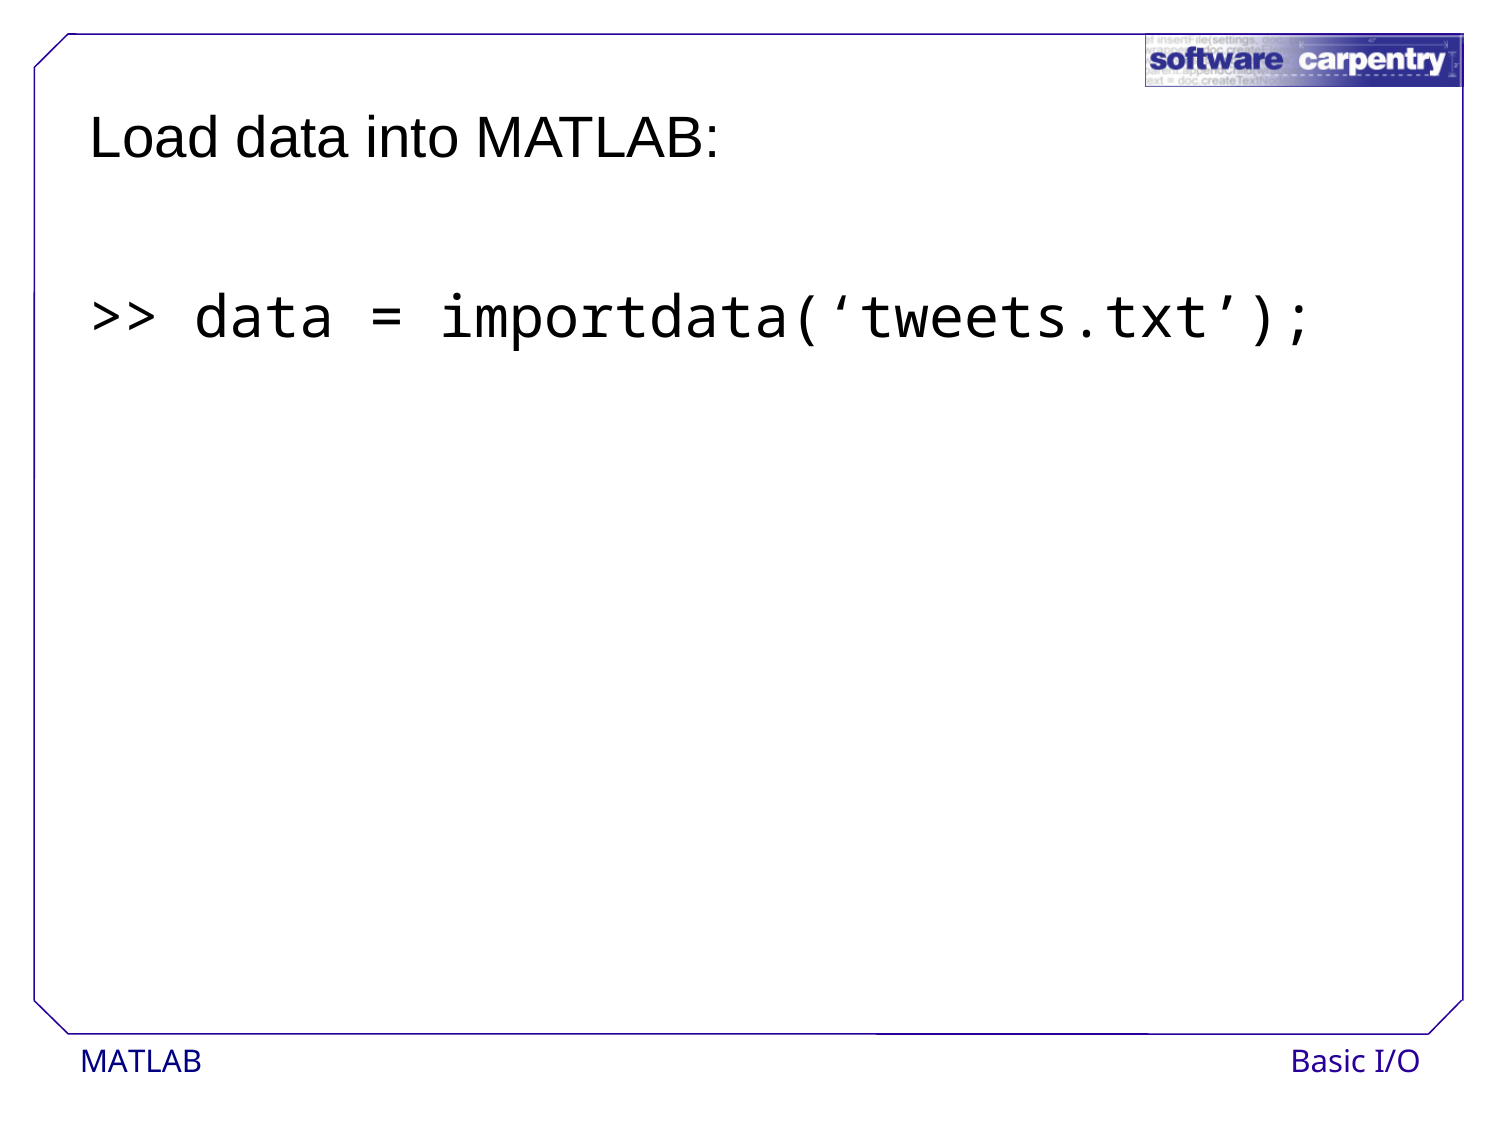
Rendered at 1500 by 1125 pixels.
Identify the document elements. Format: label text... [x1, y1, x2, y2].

list Load data into MATLAB: >> data = importdata(‘tweets.txt’); [75, 99, 1363, 1013]
picture [1145, 33, 1464, 87]
